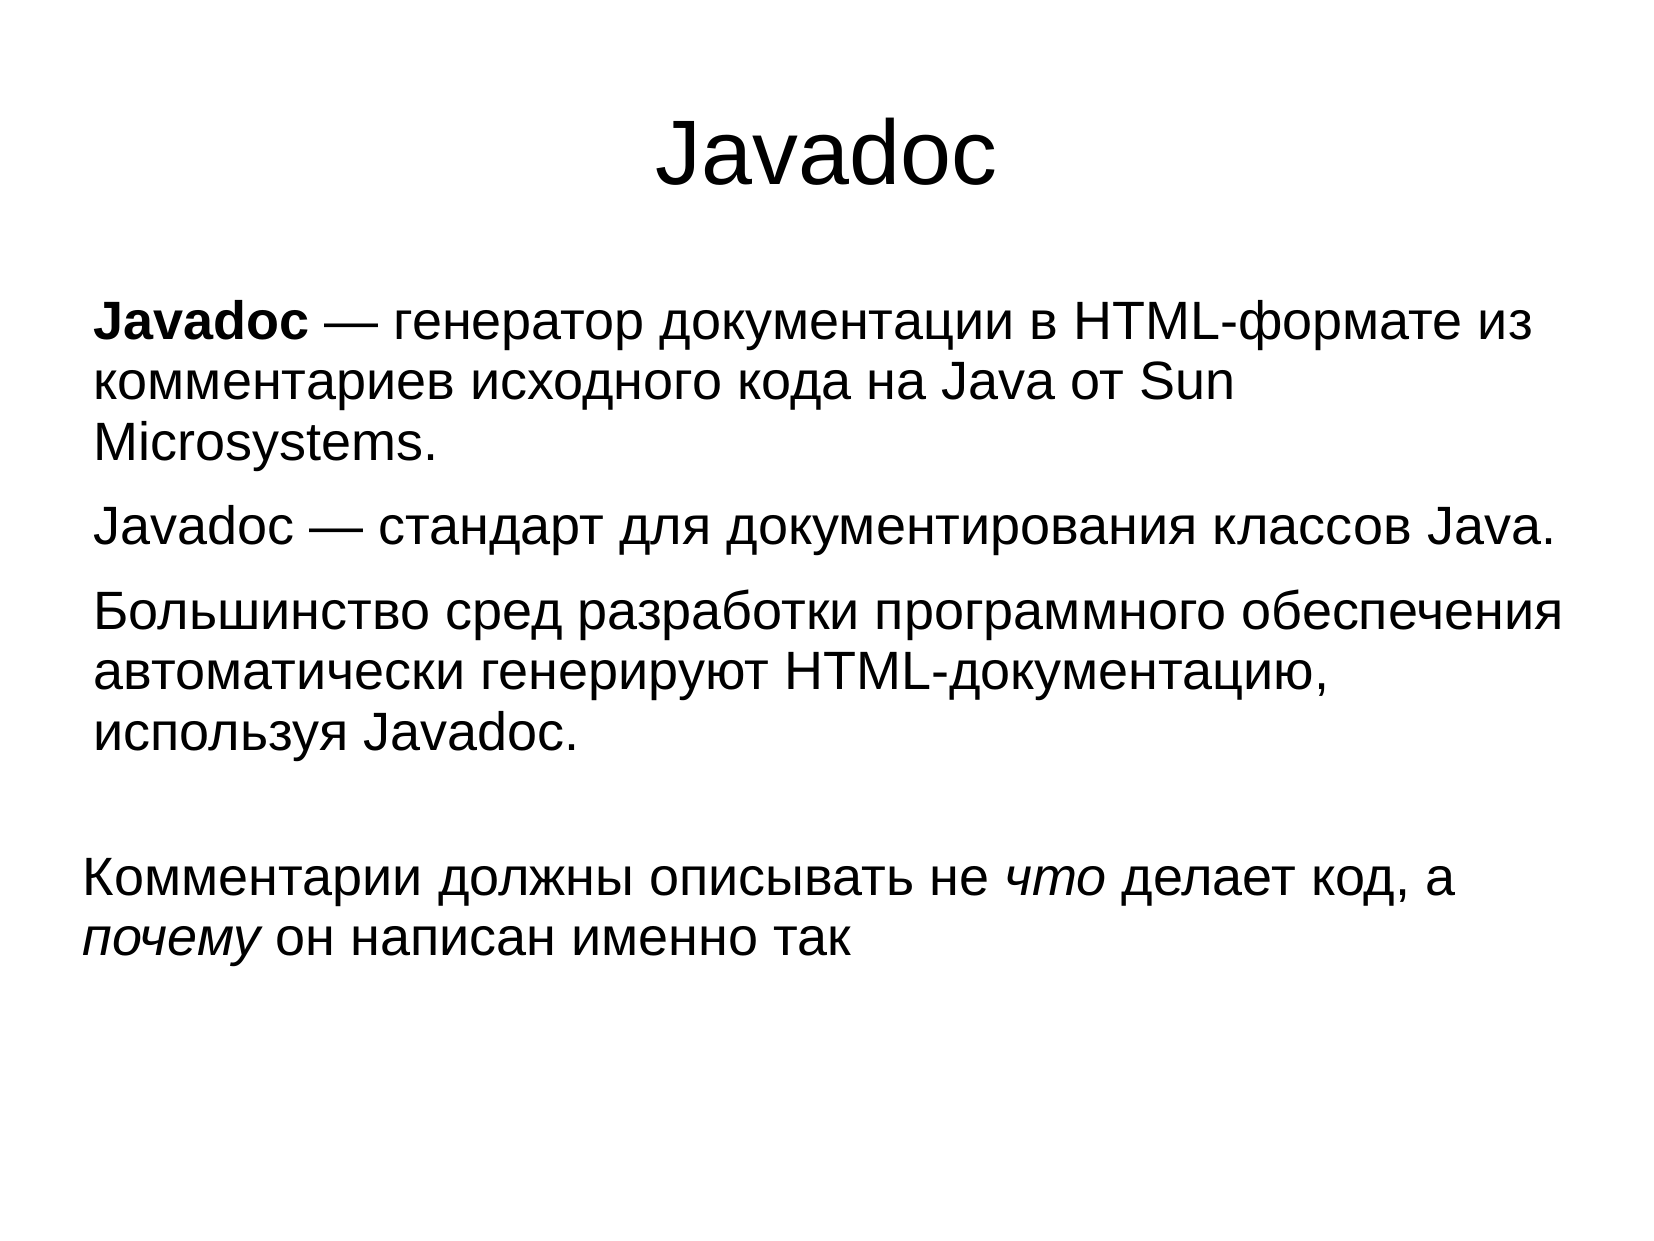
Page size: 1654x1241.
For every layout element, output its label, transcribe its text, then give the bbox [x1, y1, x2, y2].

title Javadoc [82, 49, 1571, 257]
list Javadoc — генератор документации в HTML-формате из комментариев исходного кода на Java от Sun Microsystems. Javadoc — стандарт для документирования классов Java. Большинство cред разработки программного обеспечения автоматически генерируют HTML-документацию, используя Javadoc. Комментарии должны описывать не что делает код, а почему он написан именно так [82, 290, 1571, 1010]
